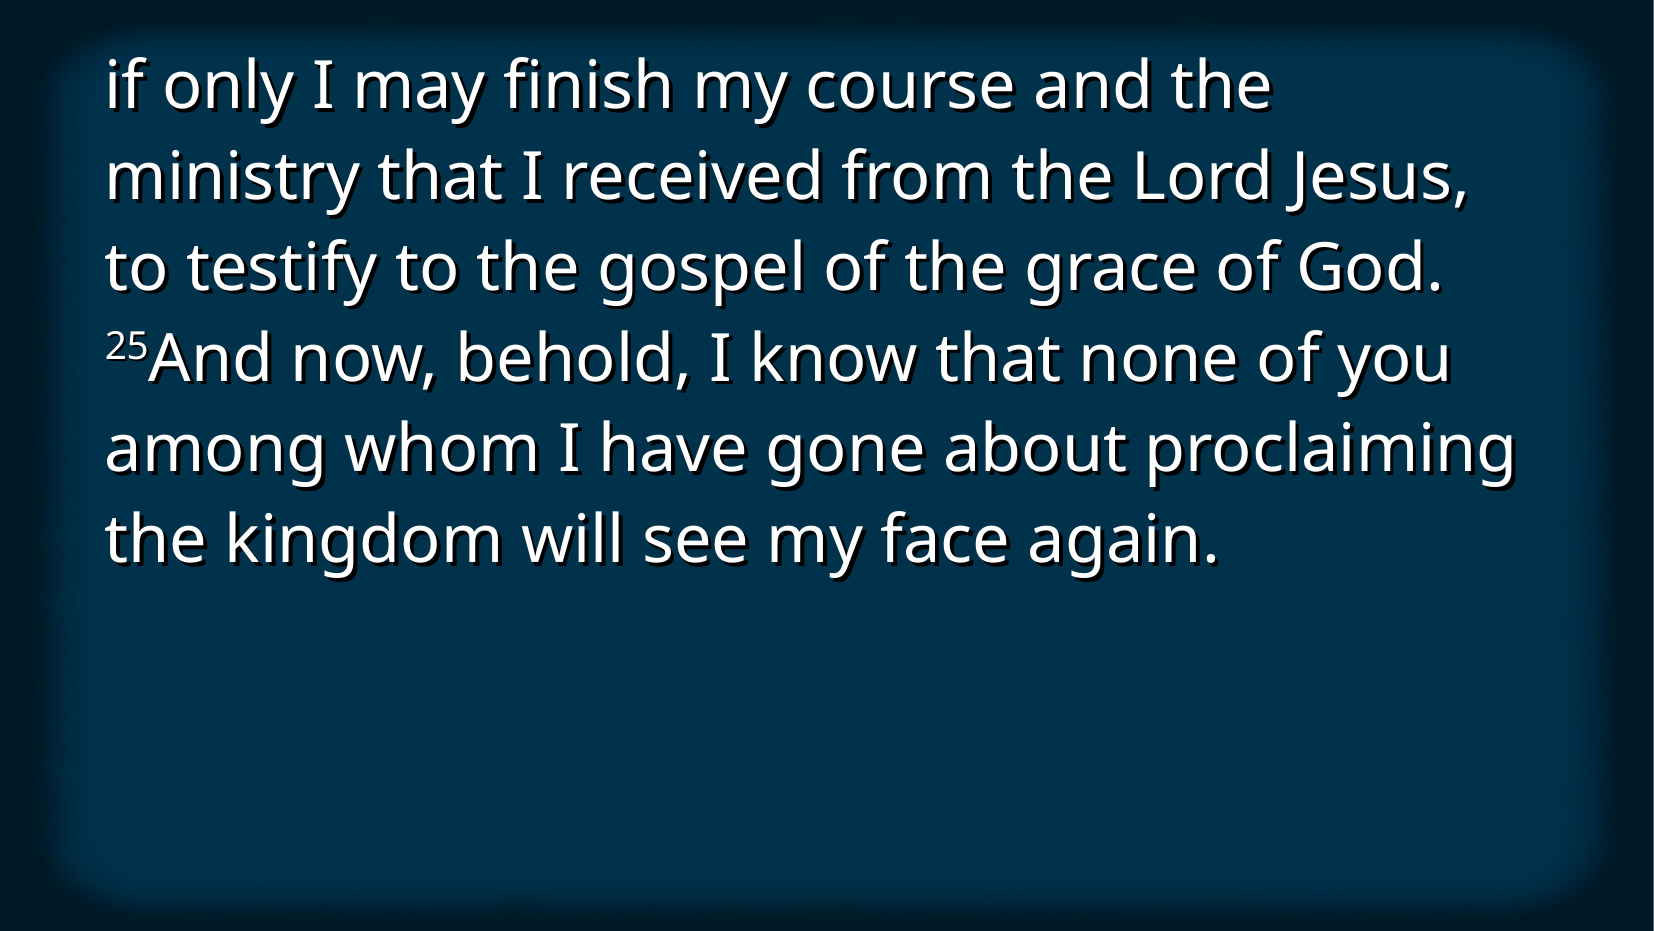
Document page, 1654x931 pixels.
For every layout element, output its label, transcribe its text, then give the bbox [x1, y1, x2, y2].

picture [0, 0, 1654, 931]
text_box if only I may finish my course and the ministry that I received from the Lord Jesus, to testify to the gospel of the grace of God. 25And now, behold, I know that none of you among whom I have gone about proclaiming the kingdom will see my face again. [90, 30, 1561, 578]
